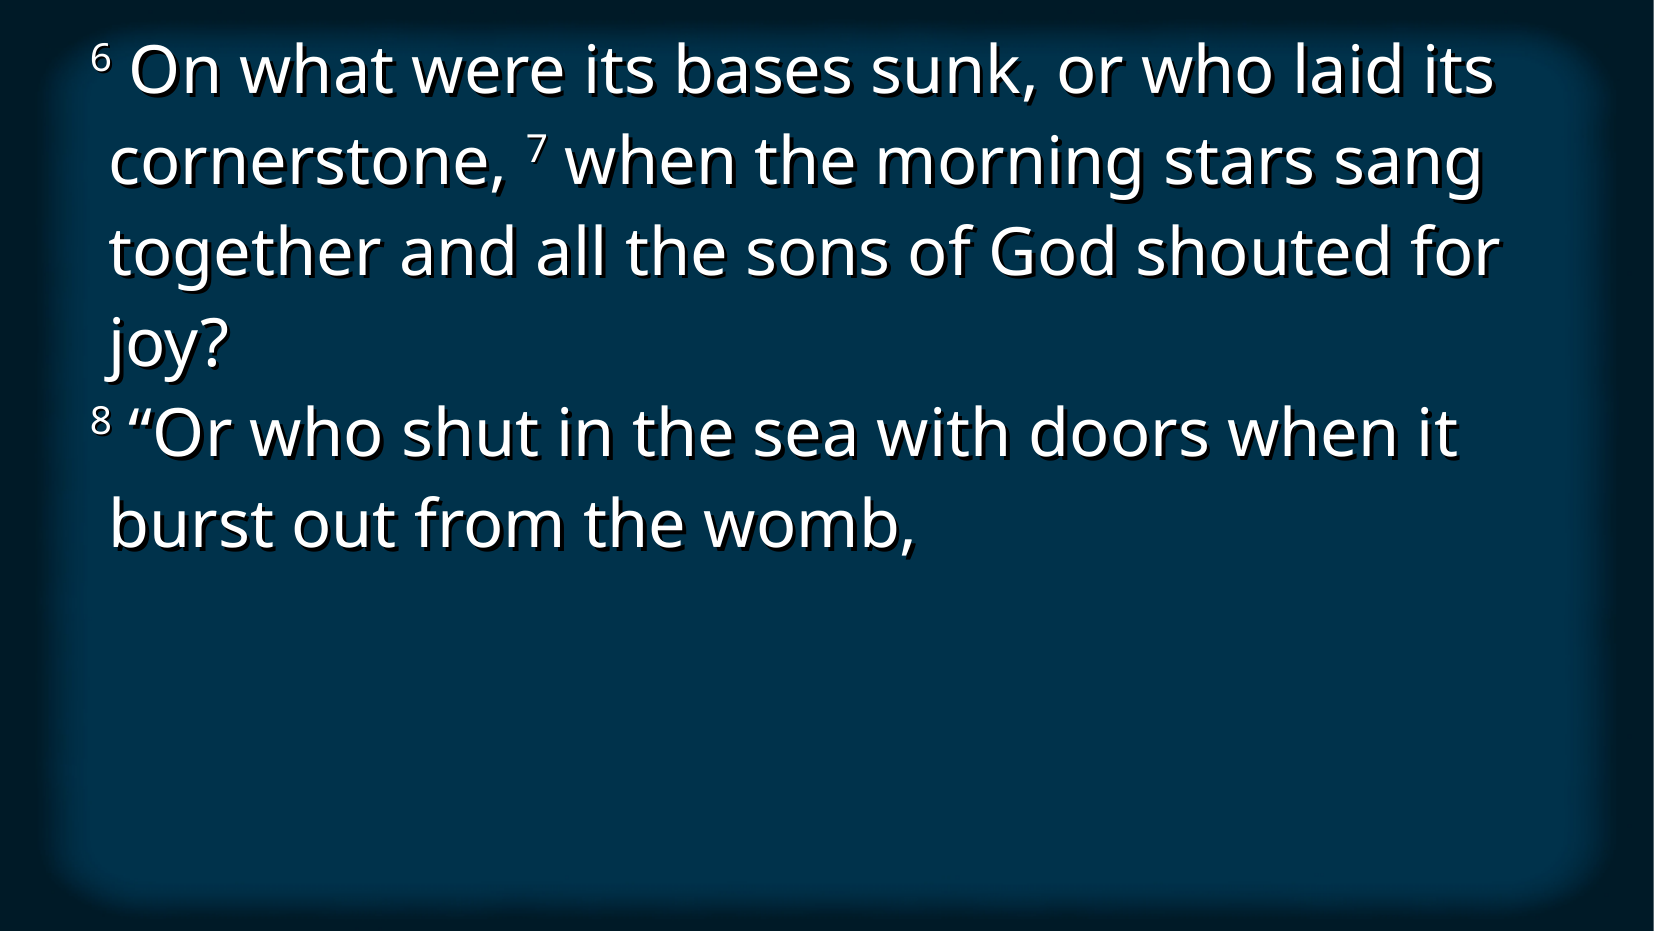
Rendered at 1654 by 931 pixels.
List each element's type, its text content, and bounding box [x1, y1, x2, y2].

picture [0, 0, 1654, 931]
text_box 6 On what were its bases sunk, or who laid its cornerstone, 7 when the morning stars sang together and all the sons of God shouted for joy? 8 “Or who shut in the sea with doors when it burst out from the womb, [75, 15, 1591, 474]
